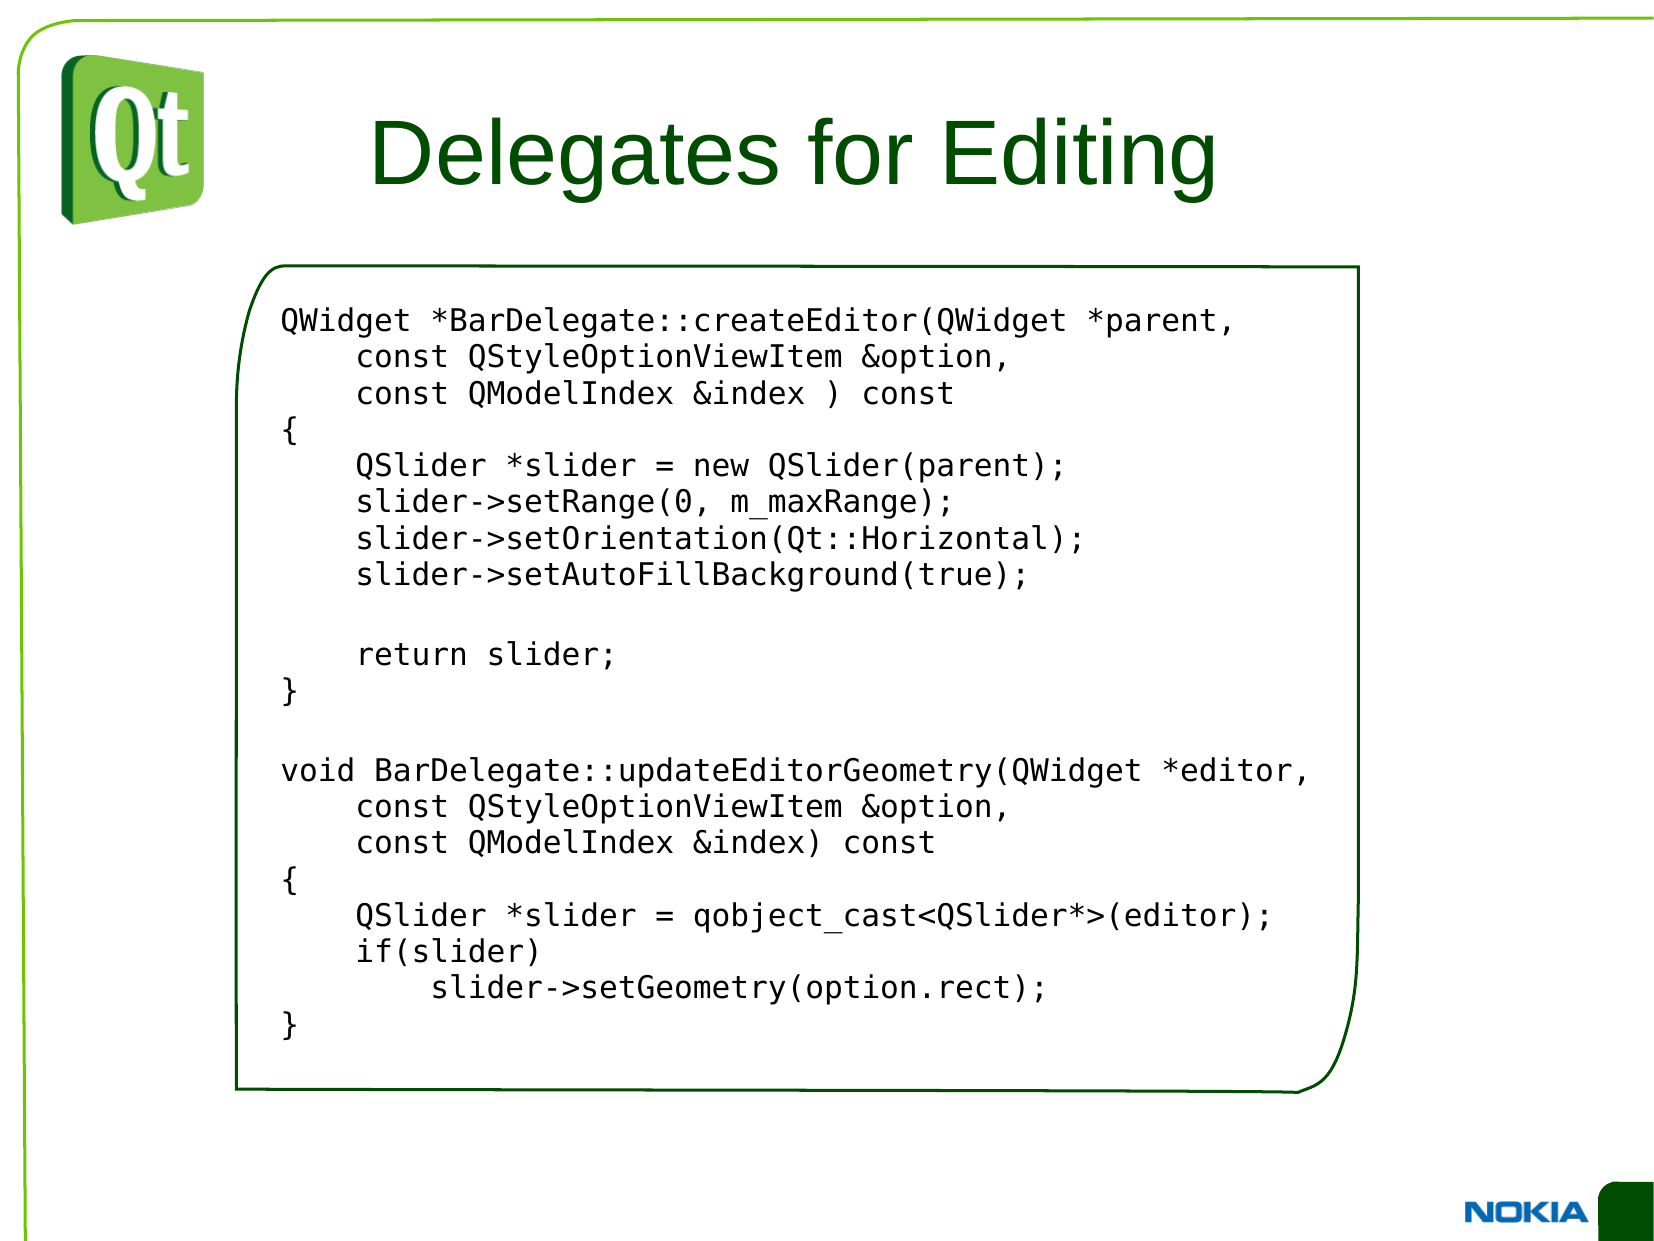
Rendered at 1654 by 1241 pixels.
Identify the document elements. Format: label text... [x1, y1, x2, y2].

title Delegates for Editing [257, 49, 1333, 257]
text_box QWidget *BarDelegate::createEditor(QWidget *parent, const QStyleOptionViewItem &option, const QModelIndex &index ) const { QSlider *slider = new QSlider(parent); slider->setRange(0, m_maxRange); slider->setOrientation(Qt::Horizontal); slider->setAutoFillBackground(true); return slider; } void BarDelegate::updateEditorGeometry(QWidget *editor, const QStyleOptionViewItem &option, const QModelIndex &index) const { QSlider *slider = qobject_cast<QSlider*>(editor); if(slider) slider->setGeometry(option.rect); } [265, 295, 1356, 1050]
picture [1465, 1201, 1589, 1223]
picture [61, 55, 204, 225]
text_box QWidget *BarDelegate::createEditor(QWidget *parent, const QStyleOptionViewItem &option, const QModelIndex &index ) const { QSlider *slider = new QSlider(parent); slider->setRange(0, m_maxRange); slider->setOrientation(Qt::Horizontal); slider->setAutoFillBackground(true); return slider; } void BarDelegate::updateEditorGeometry(QWidget *editor, const QStyleOptionViewItem &option, const QModelIndex &index) const { QSlider *slider = qobject_cast<QSlider*>(editor); if(slider) slider->setGeometry(option.rect); } [1343, 295, 1394, 1050]
